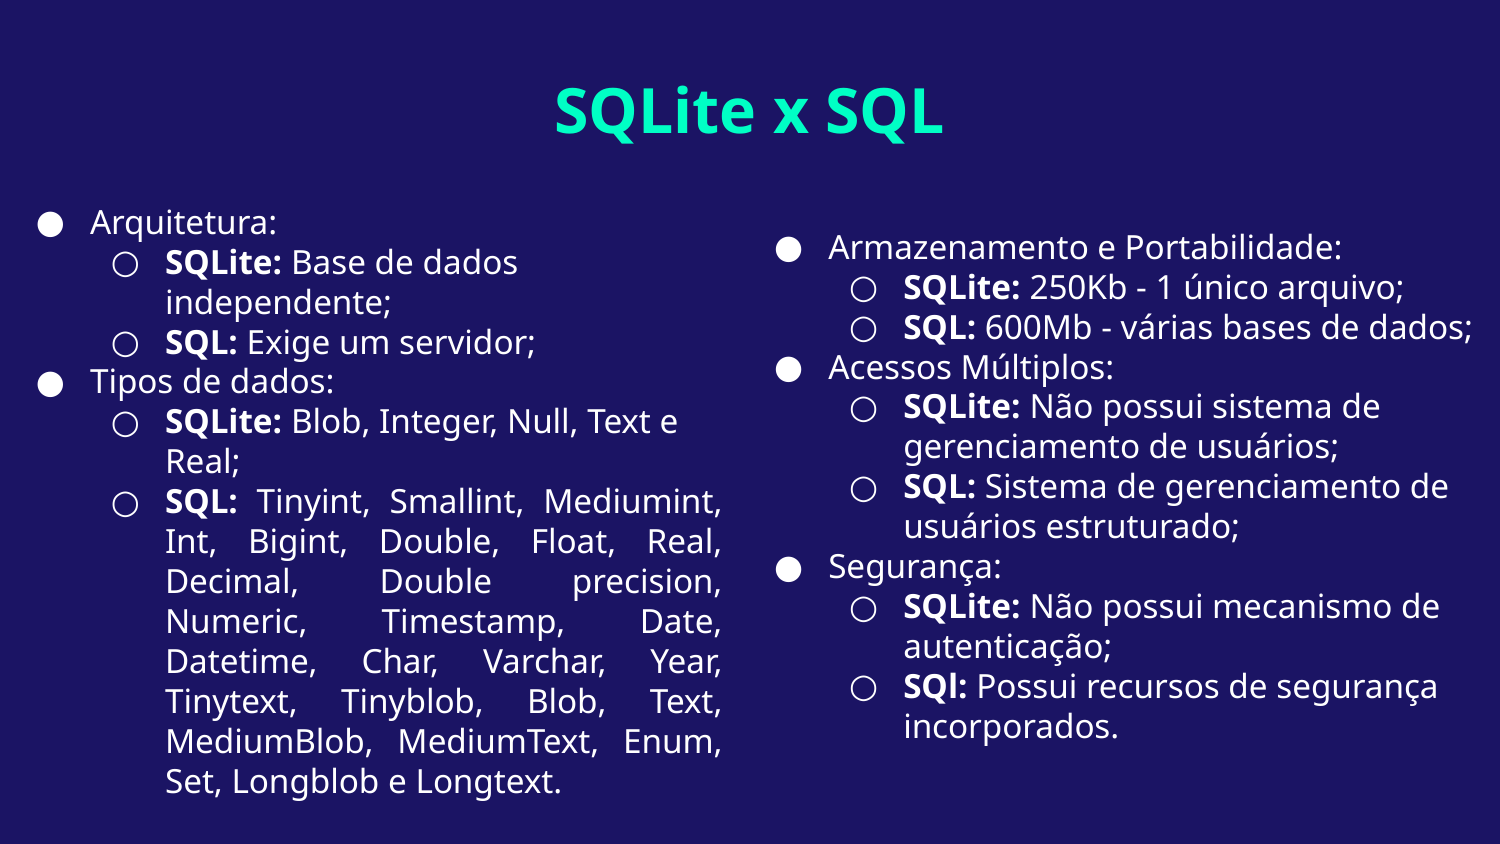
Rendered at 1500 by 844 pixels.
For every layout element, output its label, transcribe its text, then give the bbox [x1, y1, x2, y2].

text_box Arquitetura: SQLite: Base de dados independente; SQL: Exige um servidor; Tipos de dados: SQLite: Blob, Integer, Null, Text e Real; SQL: Tinyint, Smallint, Mediumint, Int, Bigint, Double, Float, Real, Decimal, Double precision, Numeric, Timestamp, Date, Datetime, Char, Varchar, Year, Tinytext, Tinyblob, Blob, Text, MediumBlob, MediumText, Enum, Set, Longblob e Longtext. [0, 186, 739, 834]
title SQLite x SQL [209, 56, 1291, 166]
text_box Armazenamento e Portabilidade: SQLite: 250Kb - 1 único arquivo; SQL: 600Mb - várias bases de dados; Acessos Múltiplos: SQLite: Não possui sistema de gerenciamento de usuários; SQL: Sistema de gerenciamento de usuários estruturado; Segurança: SQLite: Não possui mecanismo de autenticação; SQl: Possui recursos de segurança incorporados. [738, 211, 1500, 844]
